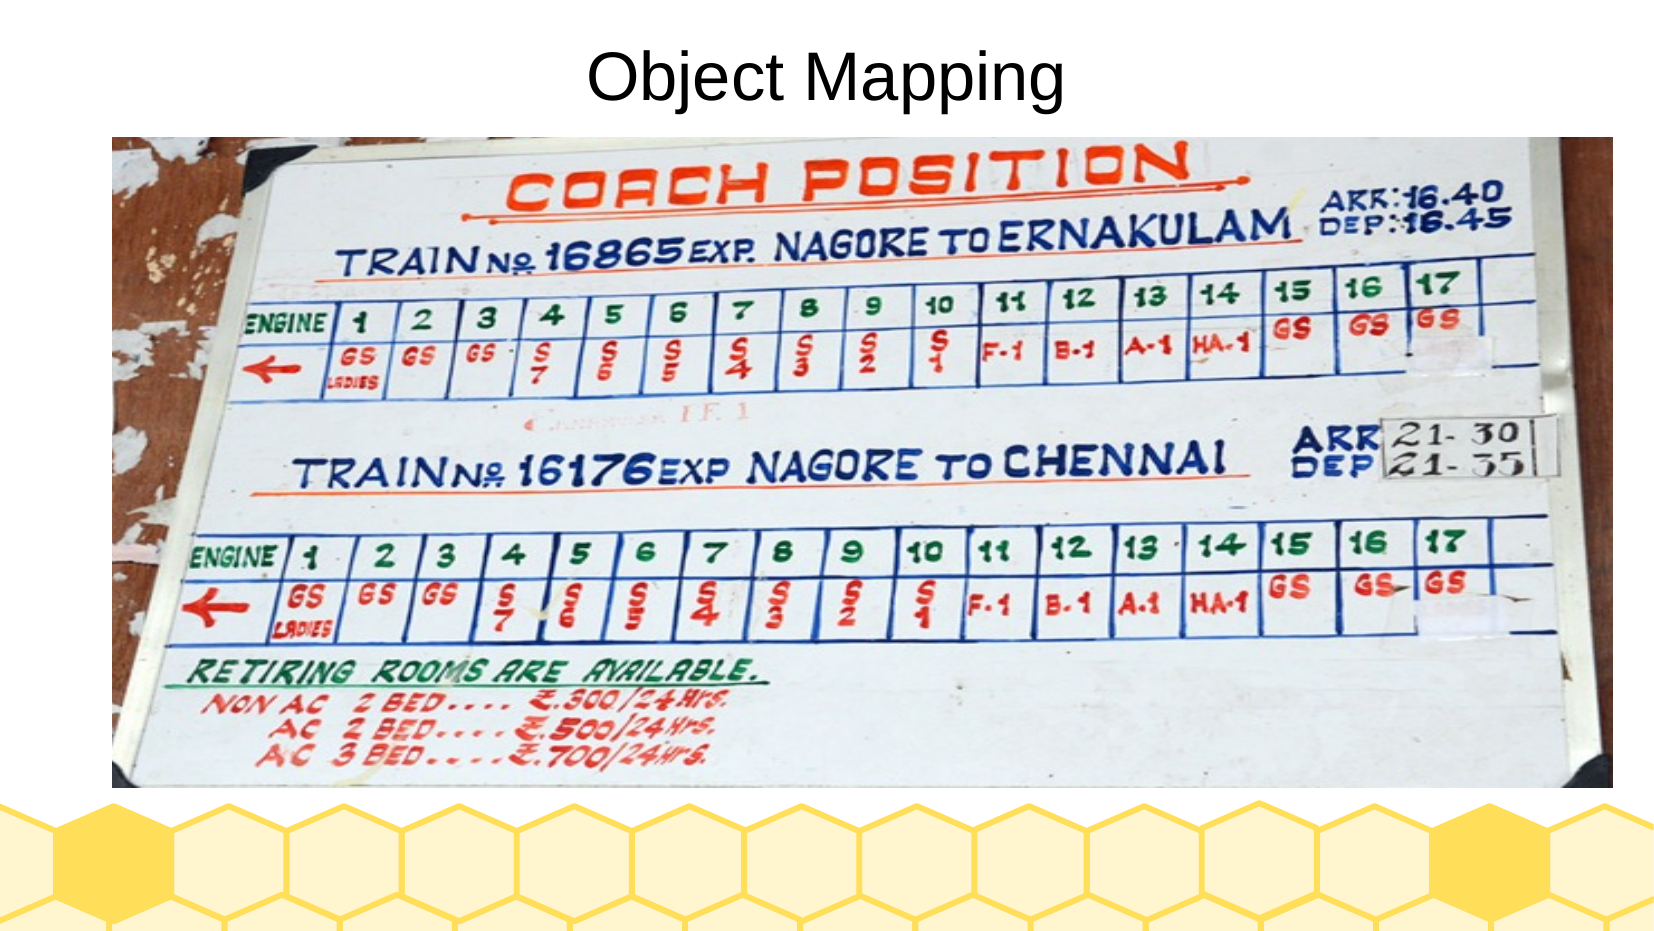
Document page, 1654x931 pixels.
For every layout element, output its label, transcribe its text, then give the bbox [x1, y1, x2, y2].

title Object Mapping [82, 37, 1571, 193]
picture [112, 137, 1613, 788]
